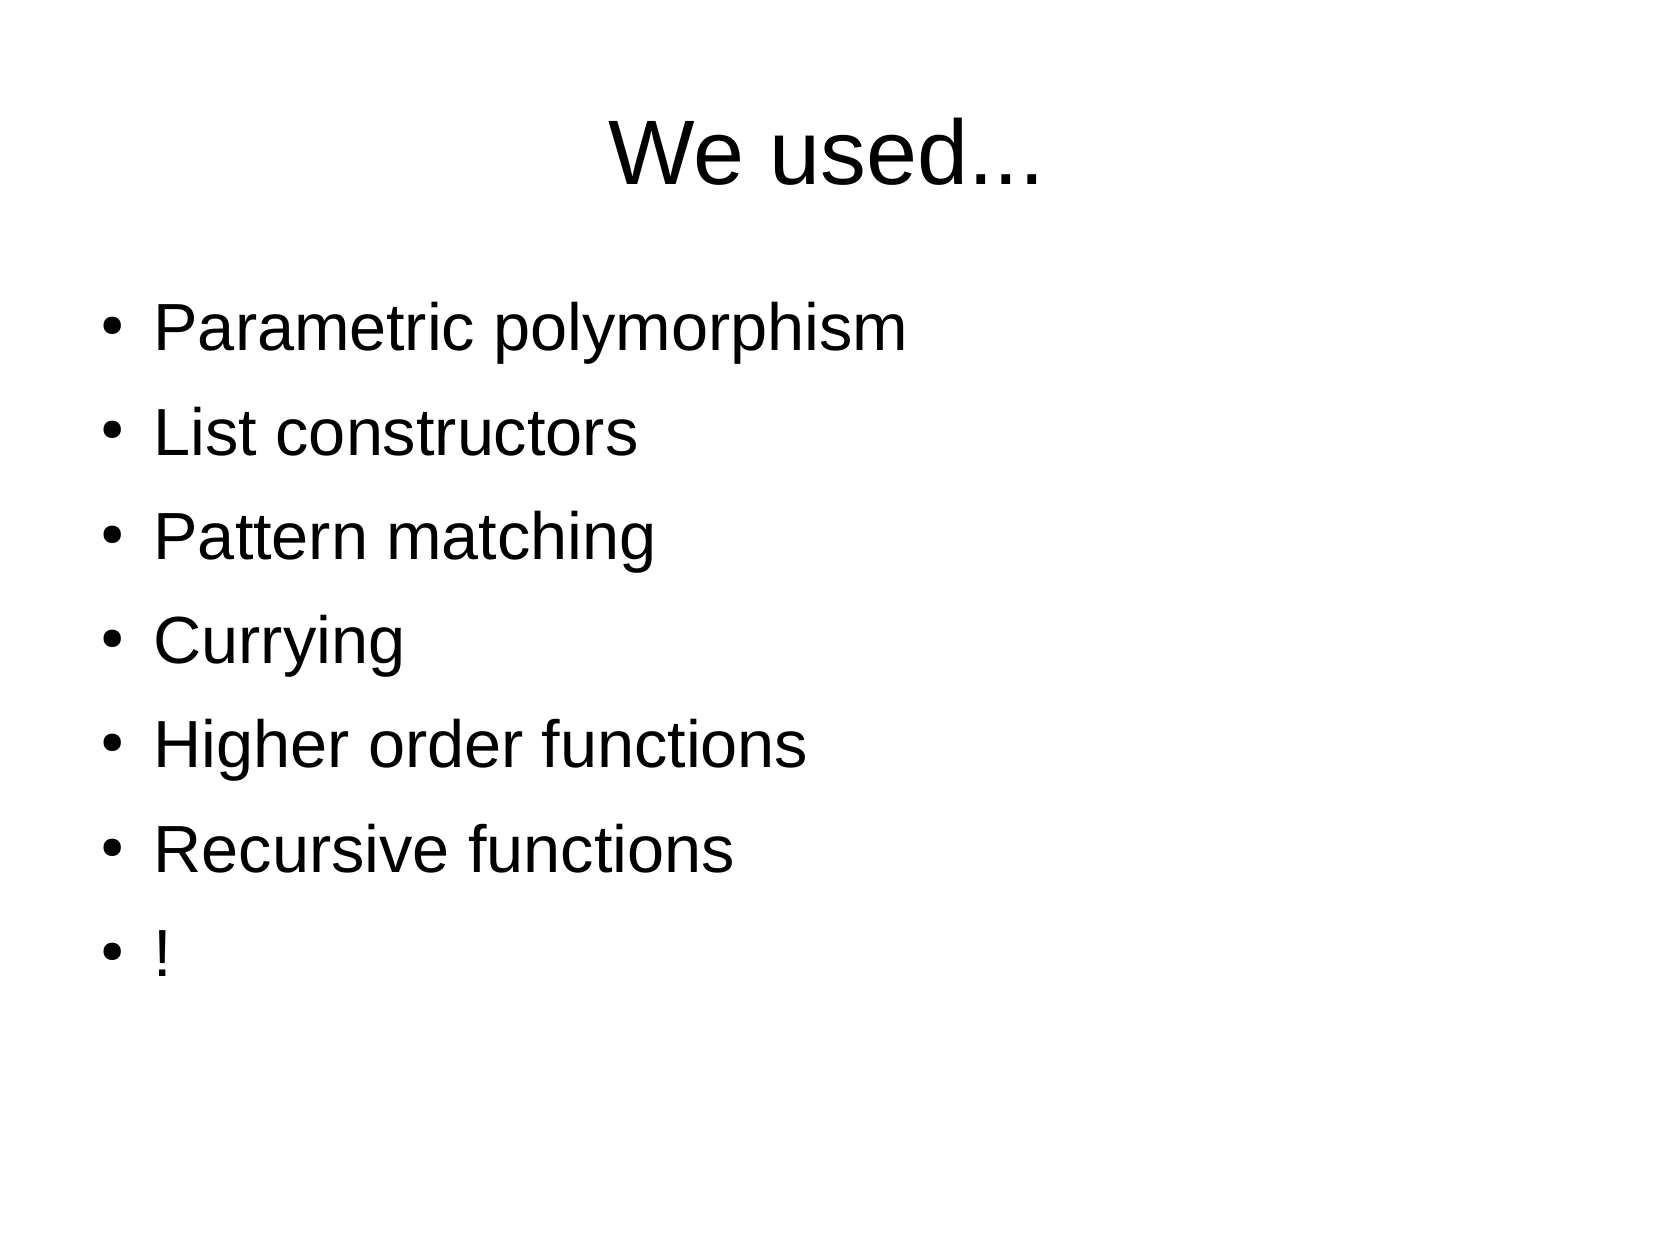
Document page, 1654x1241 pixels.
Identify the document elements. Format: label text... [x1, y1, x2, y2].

list Parametric polymorphism List constructors Pattern matching Currying Higher order functions Recursive functions ! [82, 290, 1571, 1094]
title We used... [82, 56, 1571, 250]
